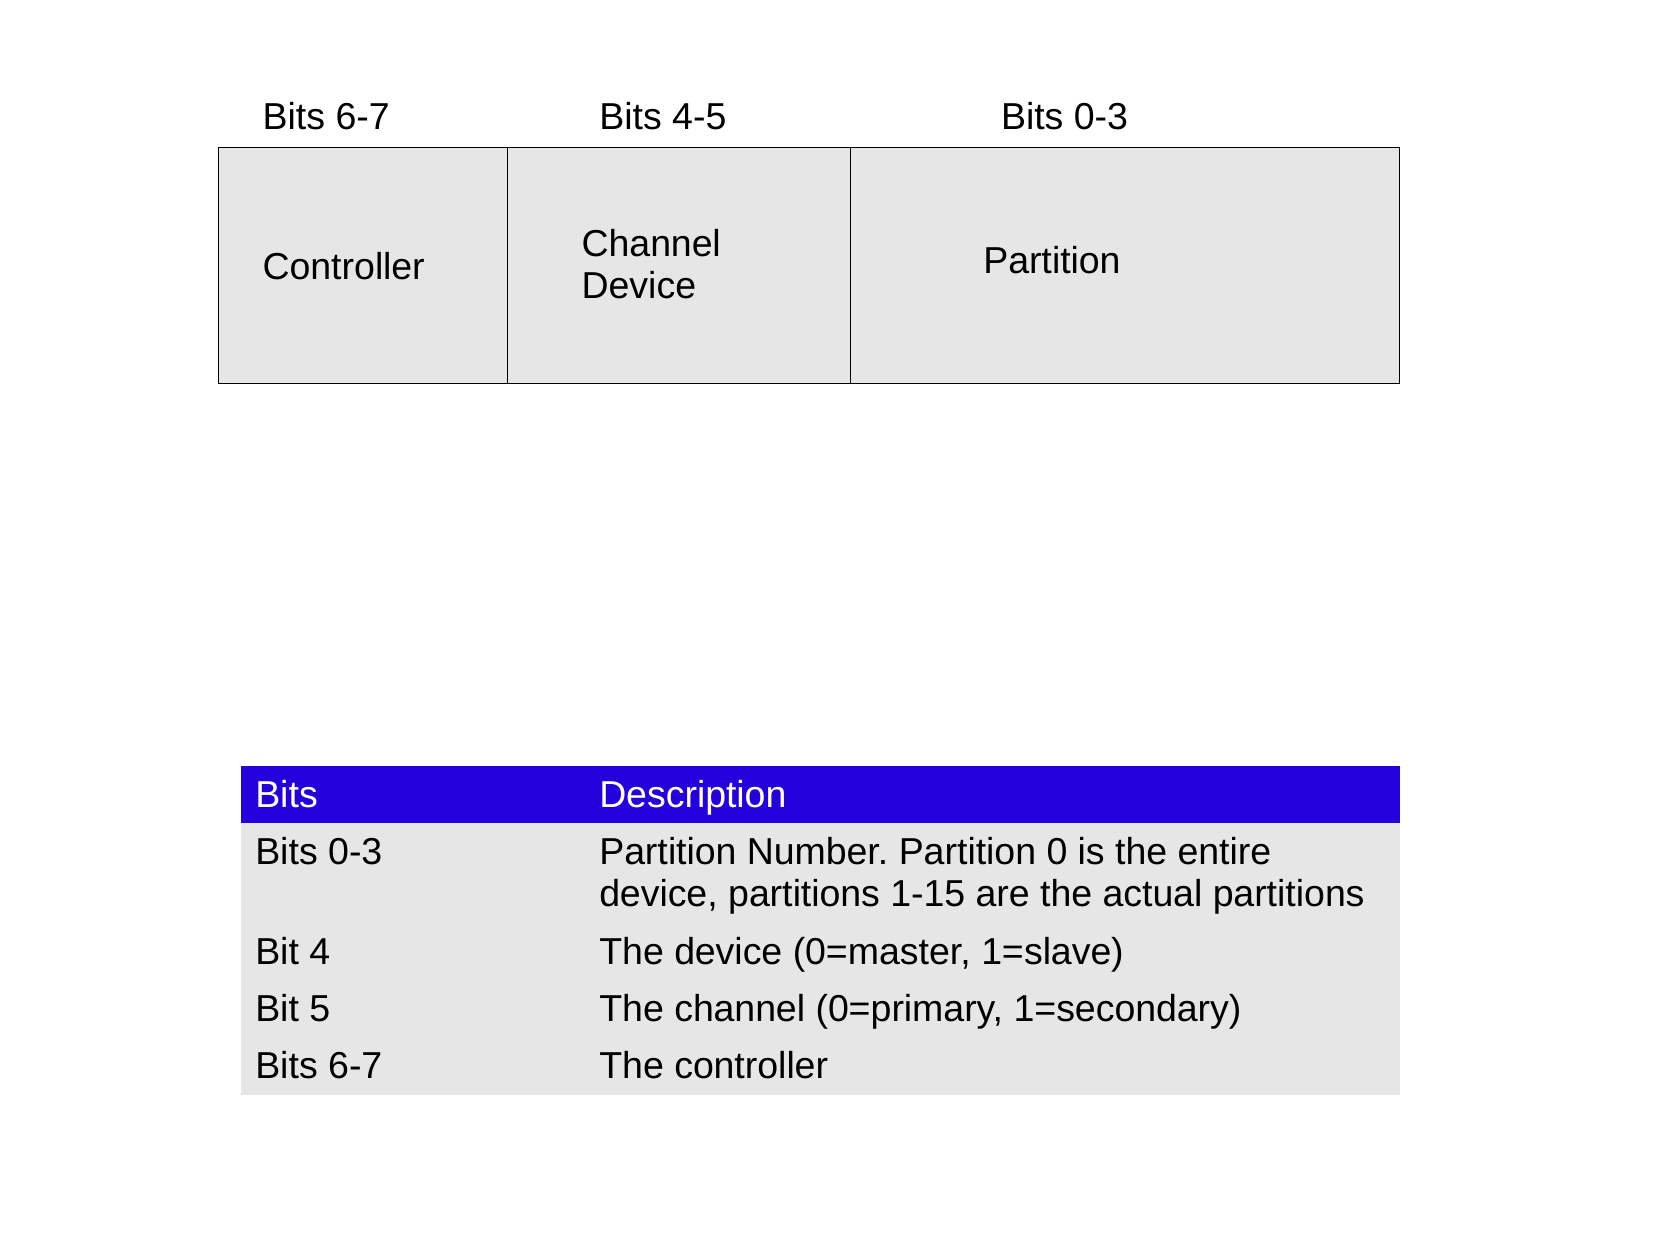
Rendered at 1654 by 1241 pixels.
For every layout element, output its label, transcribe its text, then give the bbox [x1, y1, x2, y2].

table_cell Bit 4 [241, 922, 585, 980]
table_header Description [585, 766, 1400, 823]
table_cell The device (0=master, 1=slave) [585, 922, 1400, 980]
text_box Bits 6-7 [248, 88, 514, 146]
table_cell Bits 6-7 [241, 1037, 585, 1095]
text_box Partition [968, 232, 1176, 290]
text_box [218, 147, 507, 384]
table_cell Bits 0-3 [241, 823, 585, 922]
table_cell Partition Number. Partition 0 is the entire device, partitions 1-15 are the actual partitions [585, 823, 1400, 922]
text_box Bits 0-3 [986, 88, 1252, 146]
table_cell Bit 5 [241, 980, 585, 1037]
text_box [508, 147, 850, 384]
text_box [851, 147, 1400, 384]
text_box Bits 4-5 [584, 88, 851, 146]
text_box Channel Device [566, 214, 774, 314]
text_box Controller [248, 238, 455, 296]
table_cell The channel (0=primary, 1=secondary) [585, 980, 1400, 1037]
table_header Bits [241, 766, 585, 823]
table_cell The controller [585, 1037, 1400, 1095]
